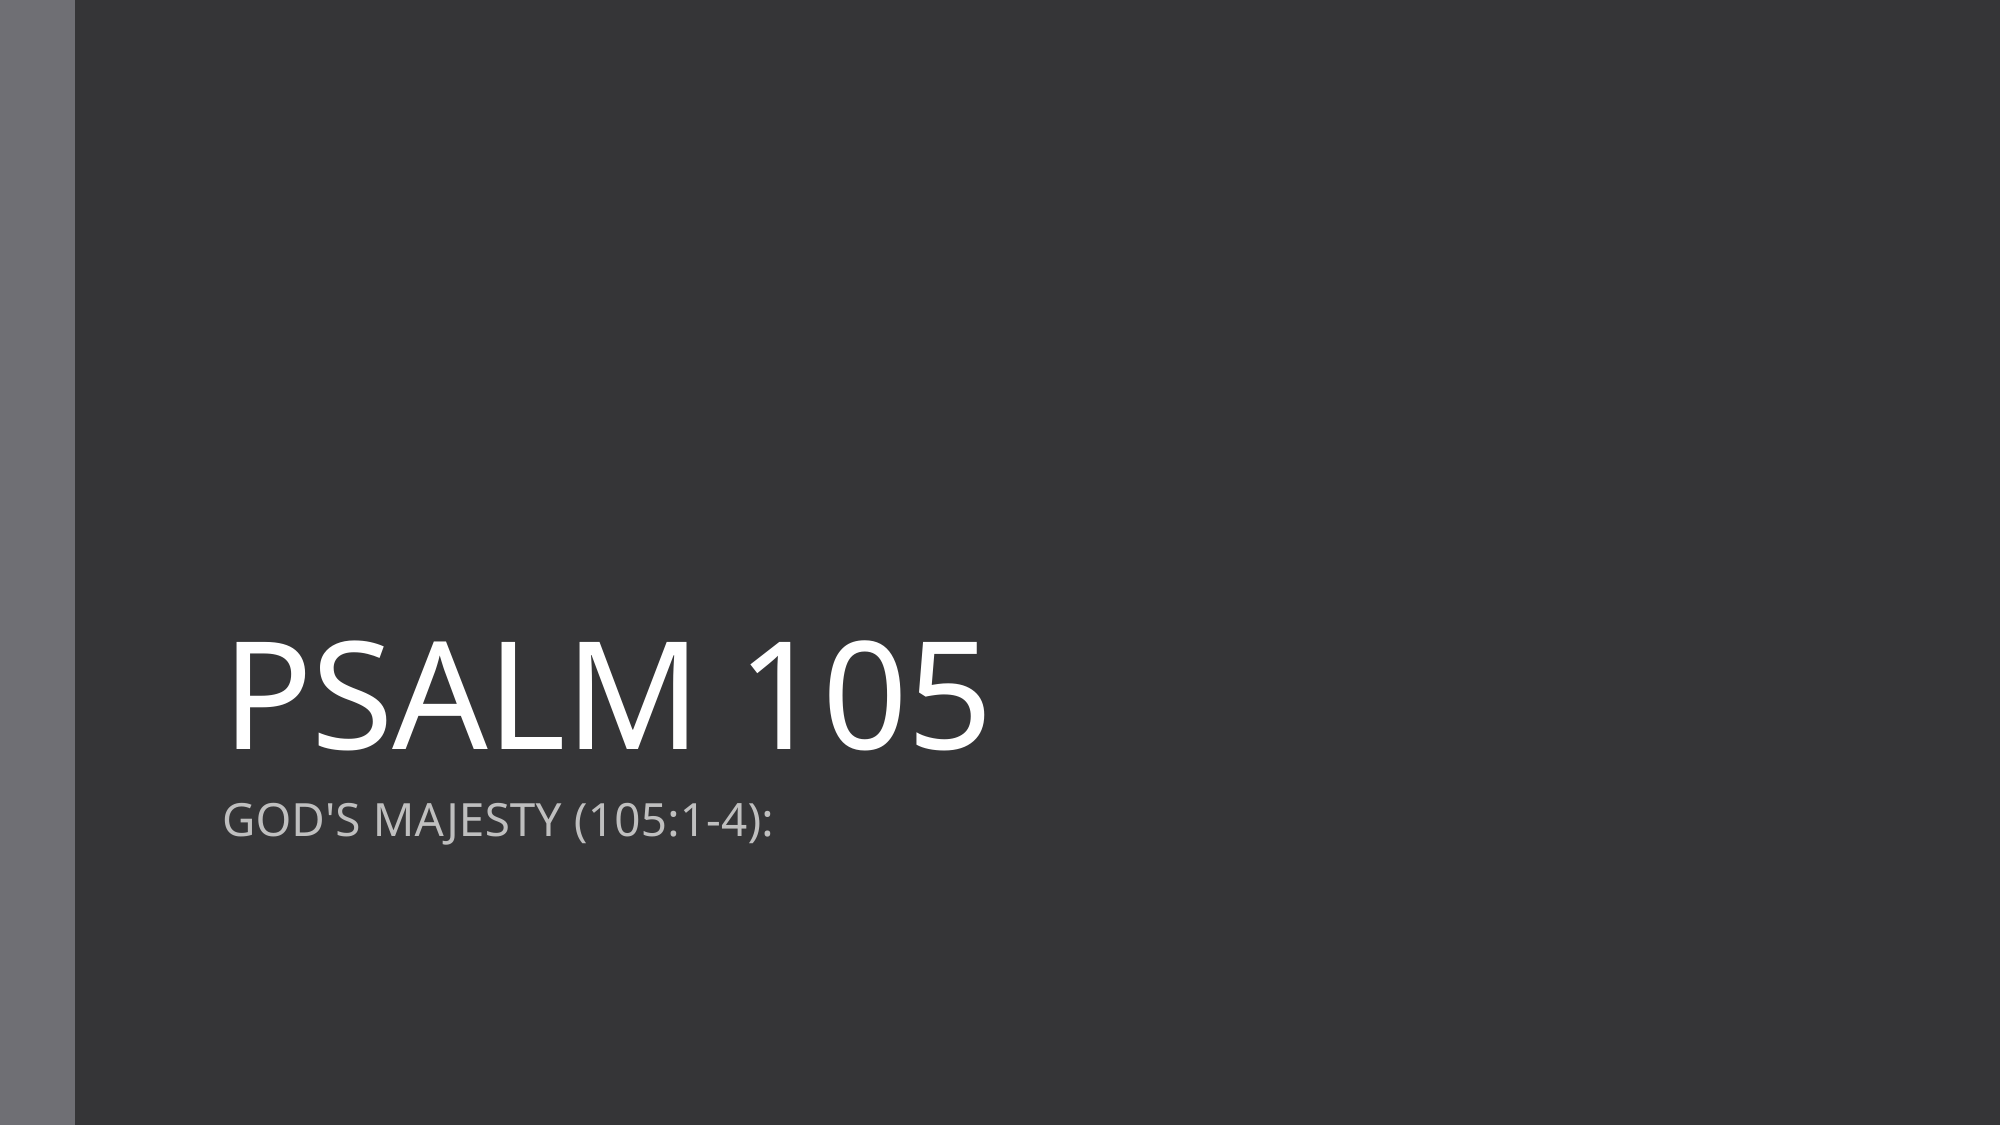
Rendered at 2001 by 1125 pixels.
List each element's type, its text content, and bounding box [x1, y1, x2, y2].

subtitle GOD'S MAJESTY (105:1-4): [206, 787, 1752, 1066]
title PSALM 105 [206, 124, 1752, 787]
